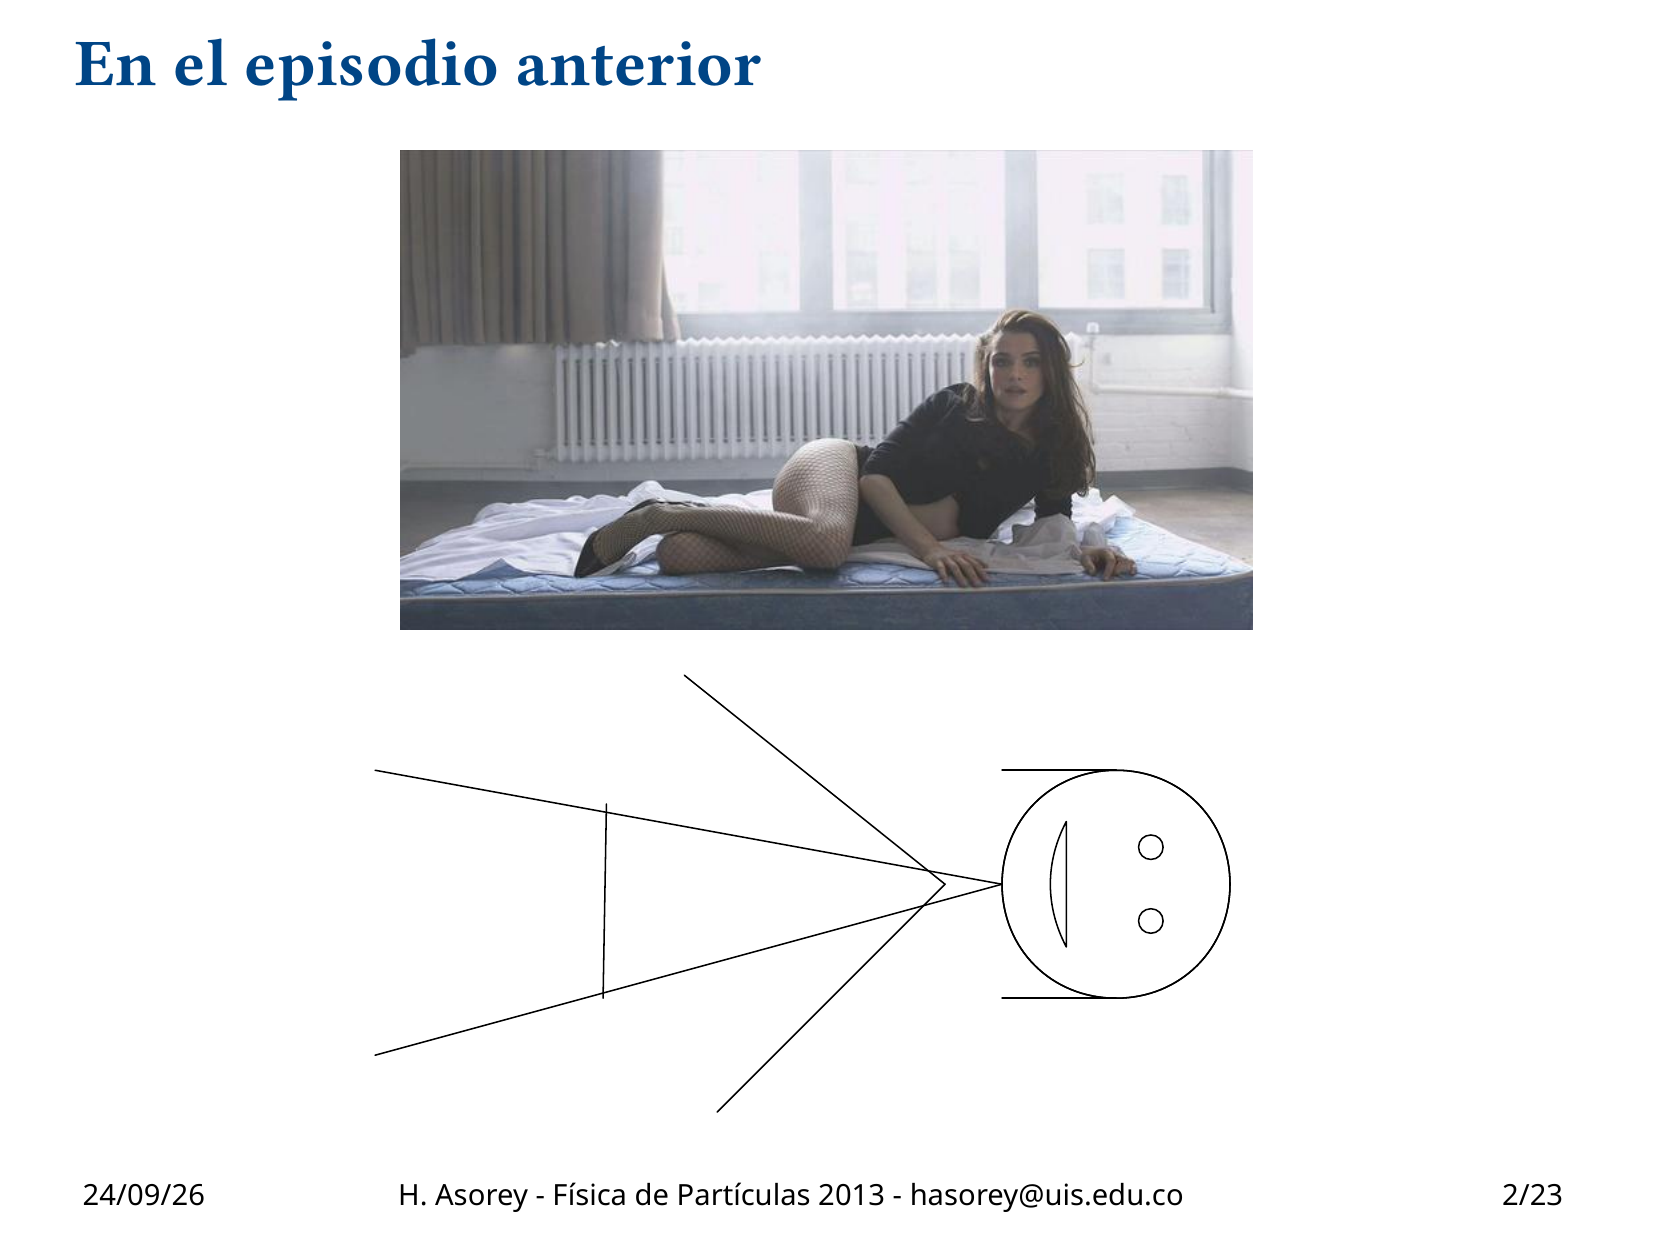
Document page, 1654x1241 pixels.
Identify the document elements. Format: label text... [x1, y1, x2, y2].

text_box [375, 675, 1231, 1113]
title En el episodio anterior [75, 13, 1564, 115]
picture [400, 150, 1253, 630]
